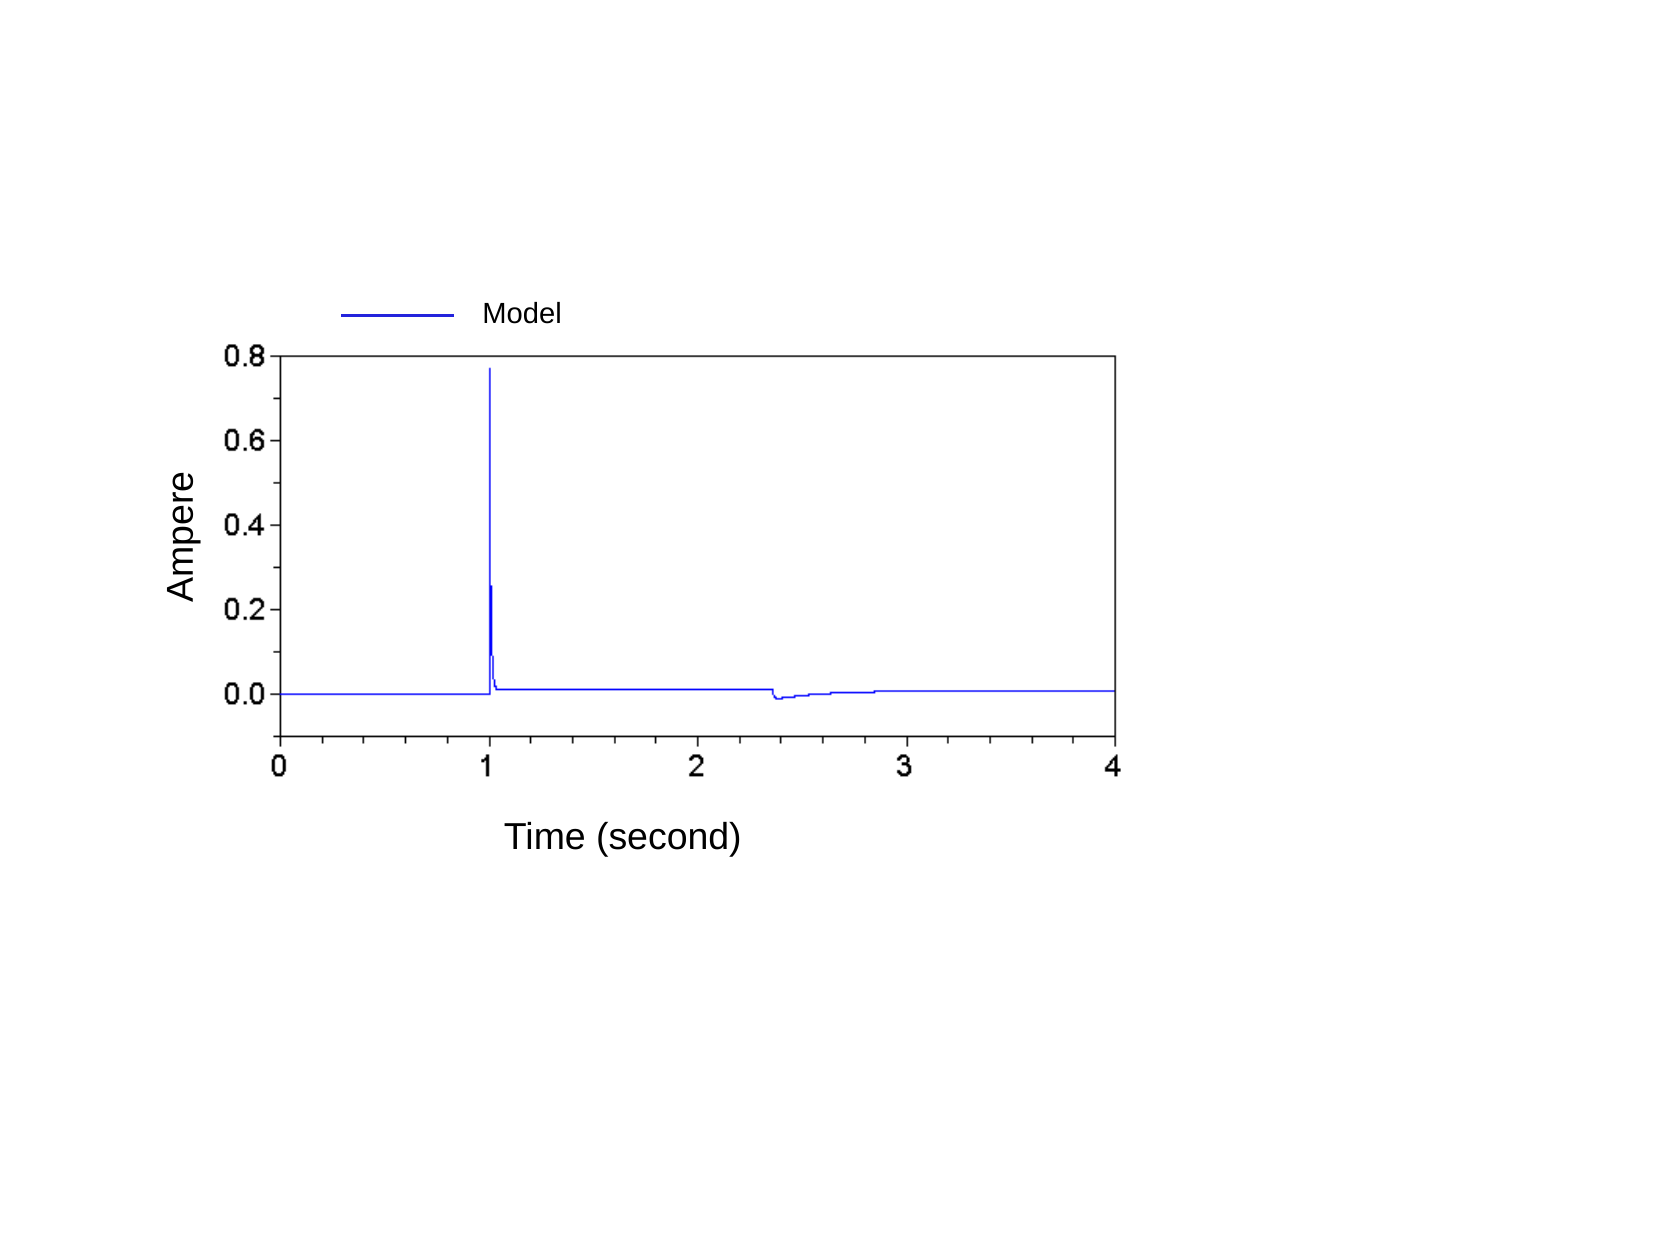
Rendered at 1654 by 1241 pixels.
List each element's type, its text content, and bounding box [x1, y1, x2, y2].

text_box Time (second) [487, 806, 826, 867]
picture [208, 340, 1135, 786]
text_box Model [467, 289, 827, 338]
text_box Ampere [150, 368, 210, 706]
